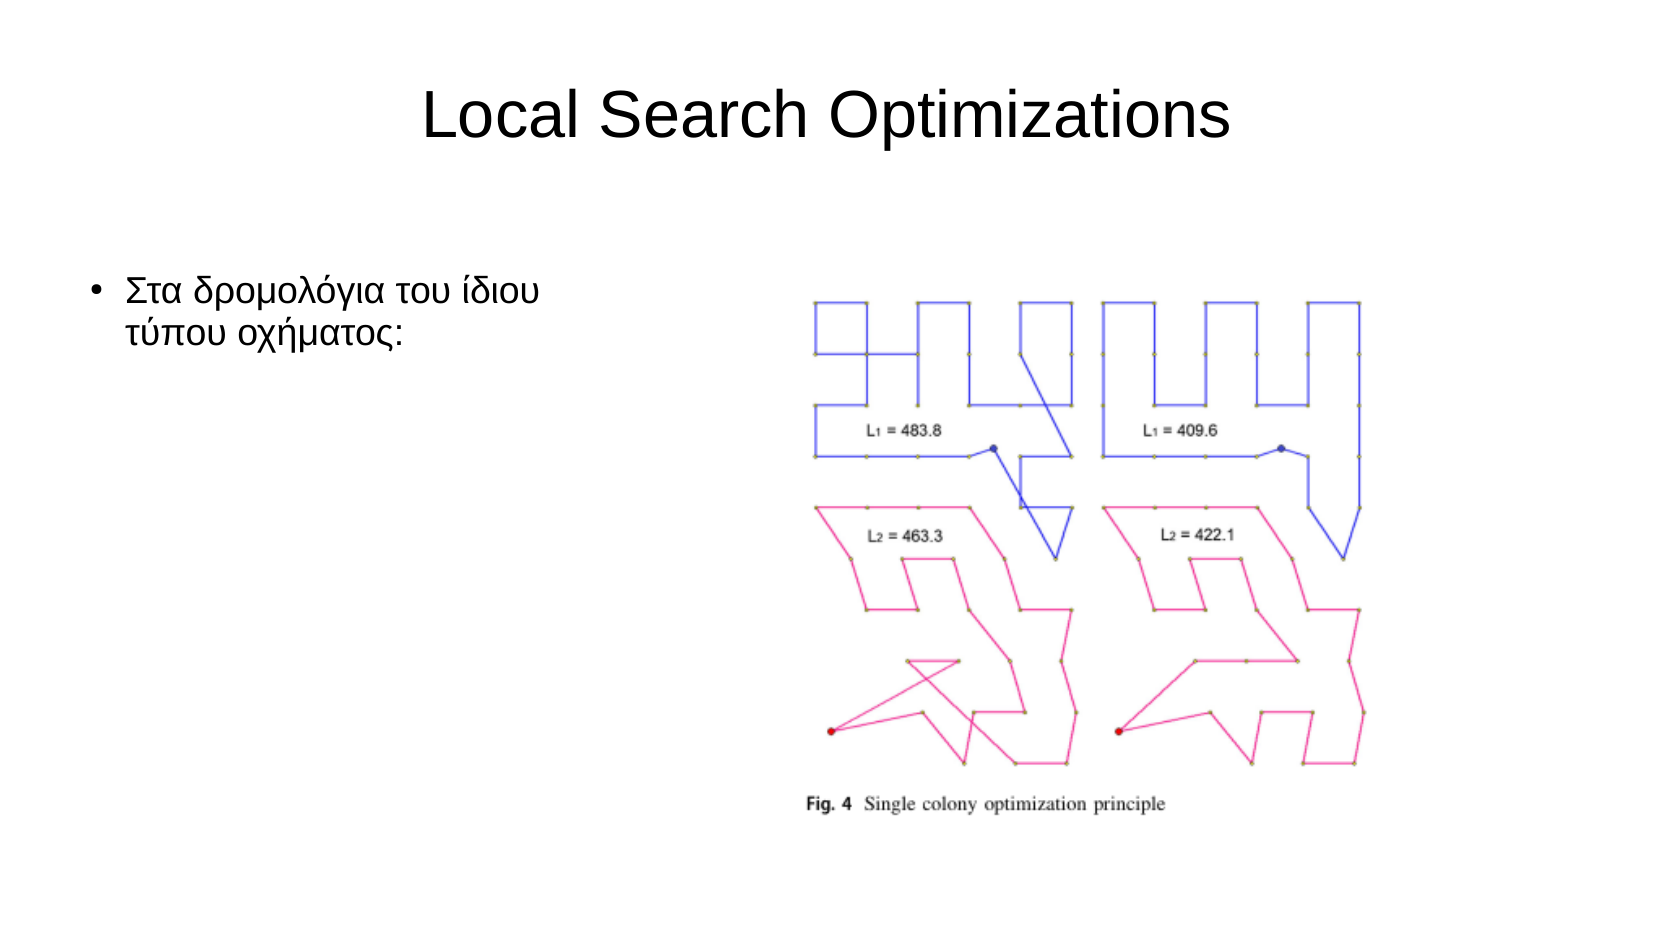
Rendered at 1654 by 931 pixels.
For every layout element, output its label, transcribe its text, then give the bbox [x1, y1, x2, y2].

title Local Search Optimizations [82, 37, 1571, 193]
text_box Στα δρομολόγια του ίδιου τύπου οχήματος: [75, 262, 1576, 413]
picture [787, 413, 1388, 826]
